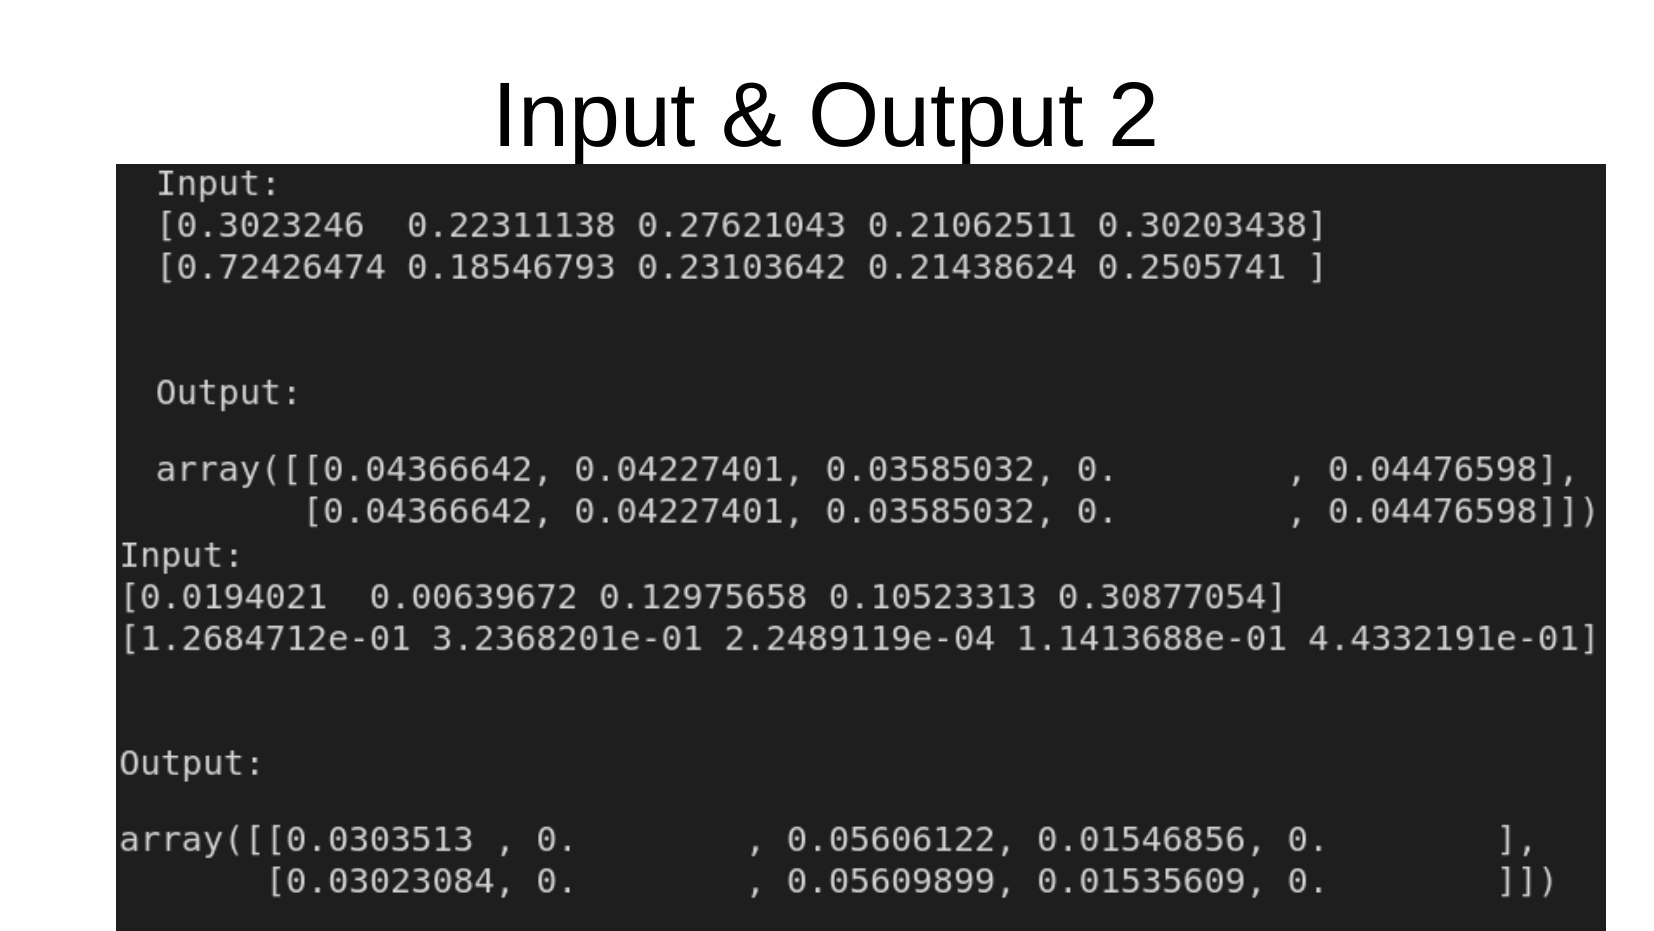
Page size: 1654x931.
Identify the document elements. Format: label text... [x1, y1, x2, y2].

title Input & Output 2 [82, 37, 1571, 193]
picture [116, 164, 1606, 931]
